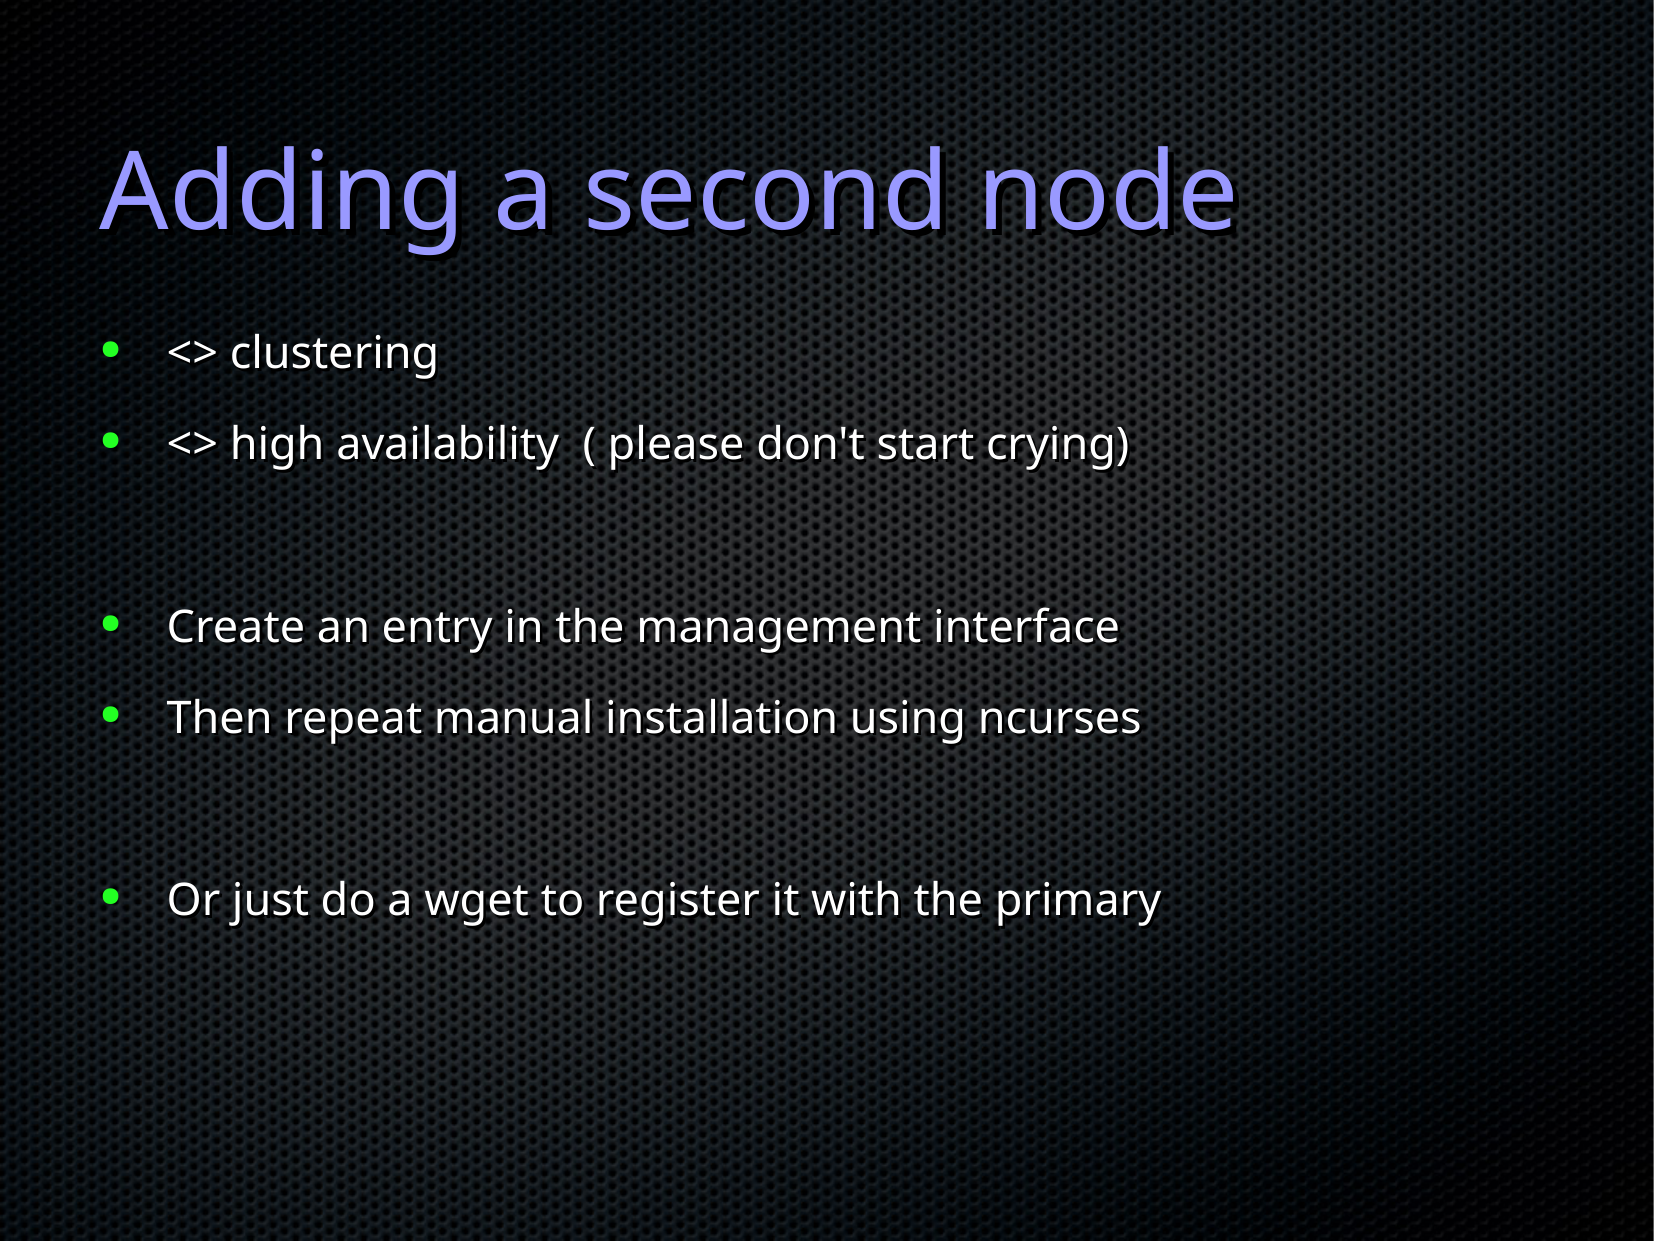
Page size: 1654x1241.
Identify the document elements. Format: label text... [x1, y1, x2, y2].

list <> clustering <> high availability ( please don't start crying) Create an entry in the management interface Then repeat manual installation using ncurses Or just do a wget to register it with the primary [100, 320, 1554, 1191]
title Adding a second node [100, 32, 1554, 320]
picture [0, 0, 1654, 1241]
